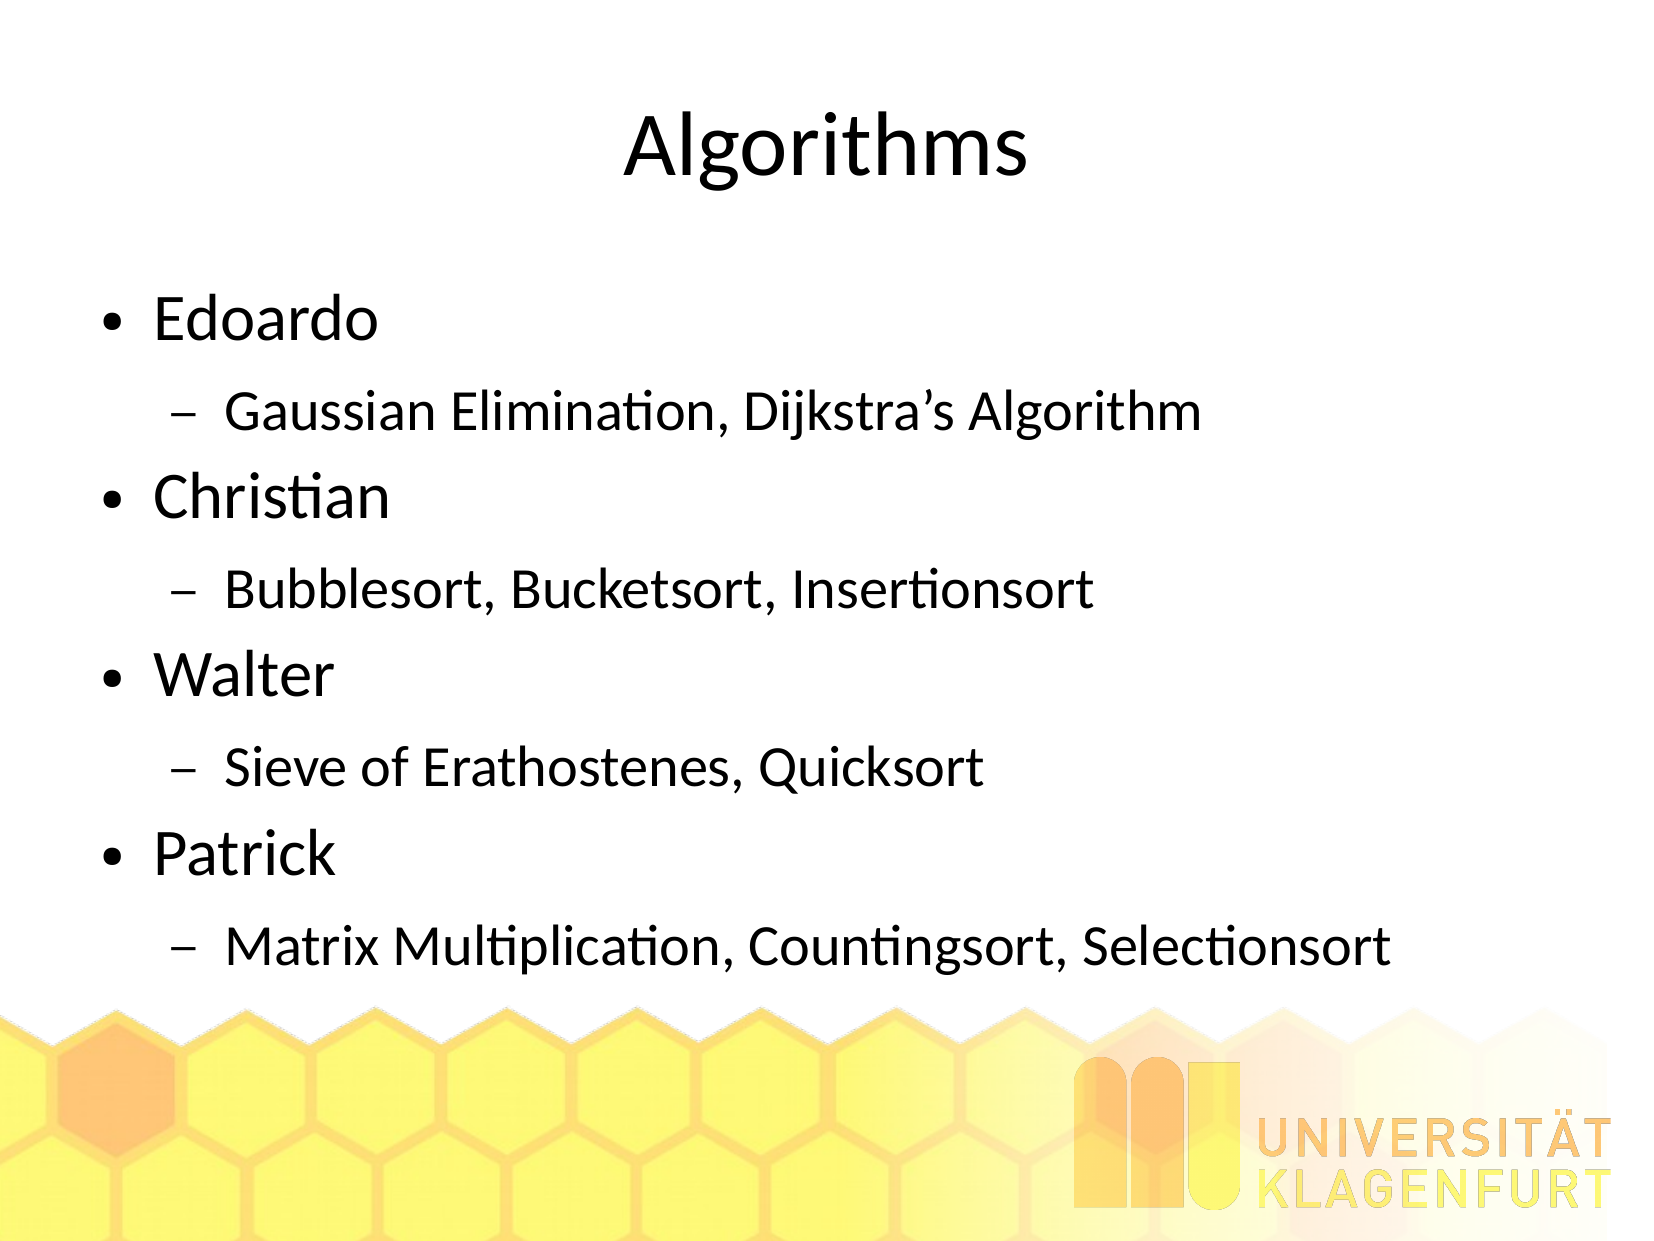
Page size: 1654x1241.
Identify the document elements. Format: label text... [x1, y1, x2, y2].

picture [0, 1003, 1611, 1241]
title Algorithms [82, 49, 1571, 257]
list Edoardo Gaussian Elimination, Dijkstra’s Algorithm Christian Bubblesort, Bucketsort, Insertionsort Walter Sieve of Erathostenes, Quicksort Patrick Matrix Multiplication, Countingsort, Selectionsort [82, 290, 1571, 1010]
